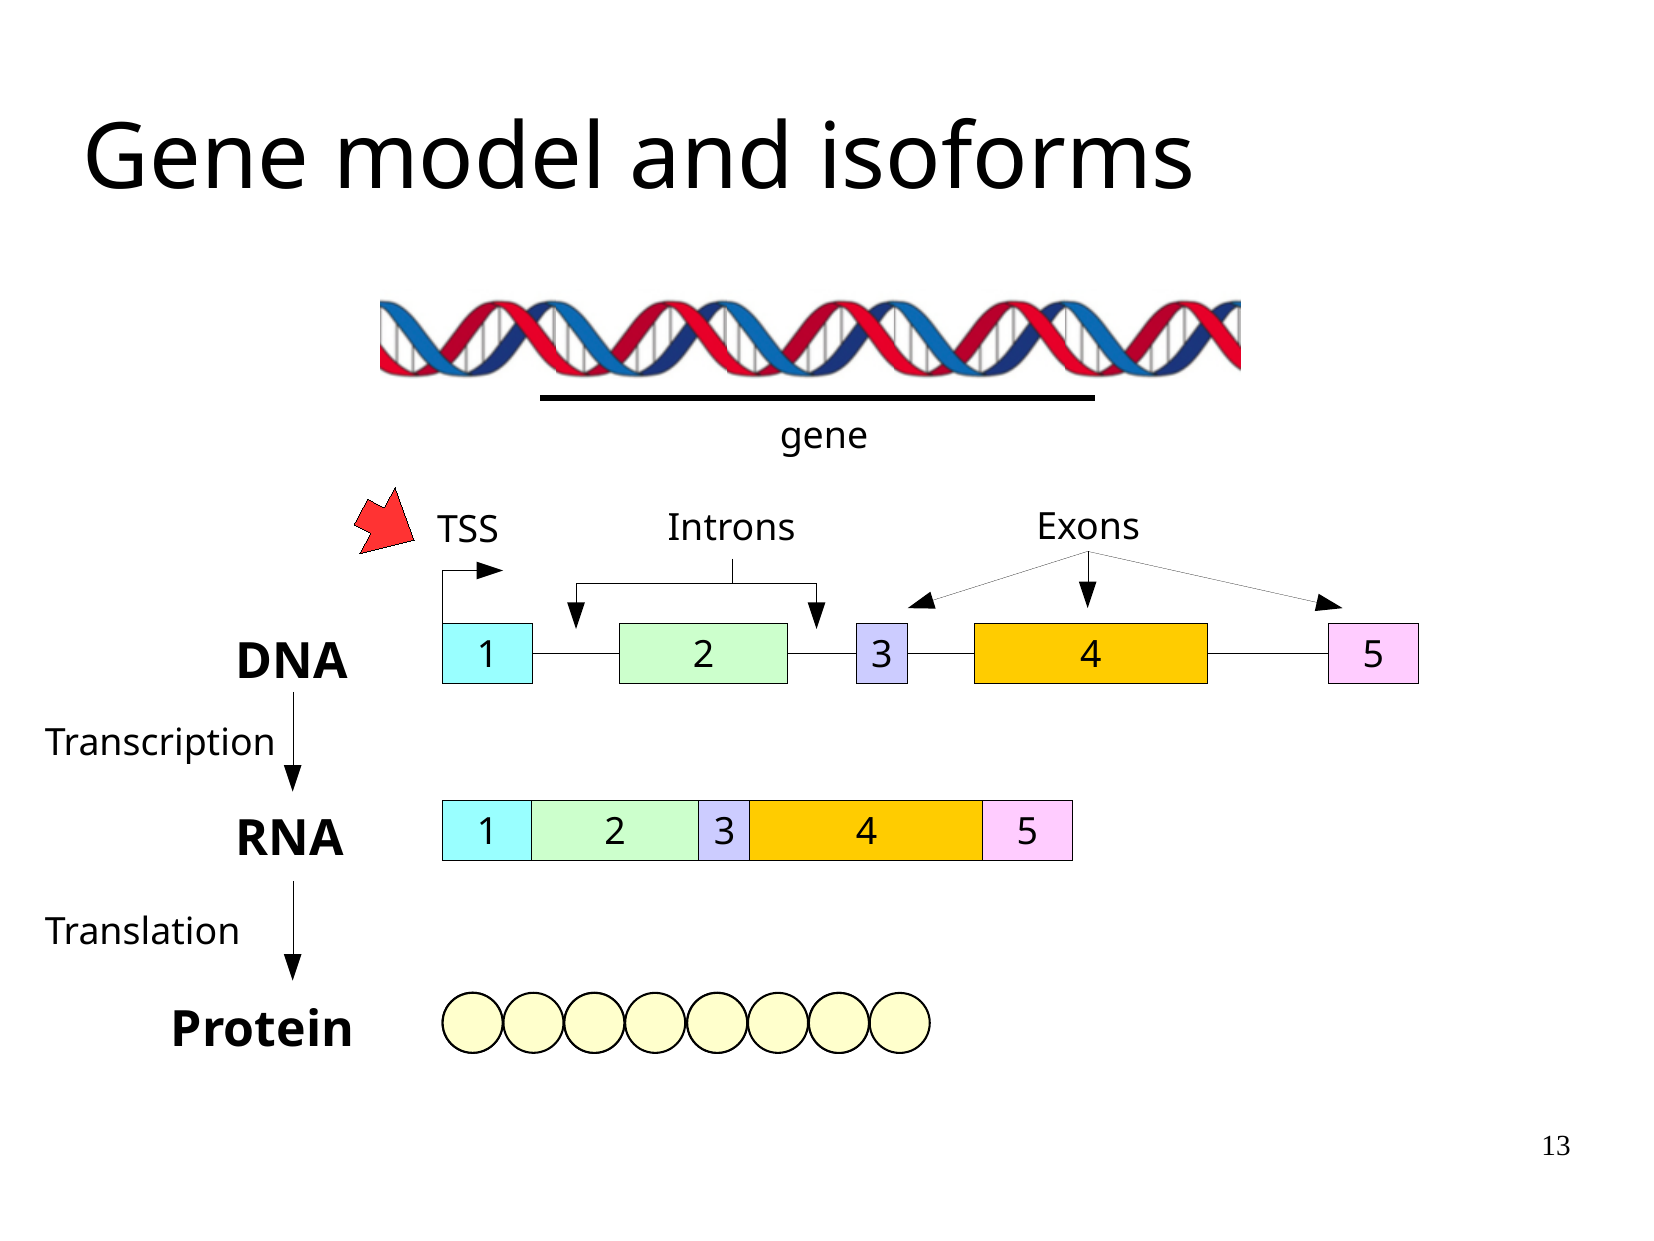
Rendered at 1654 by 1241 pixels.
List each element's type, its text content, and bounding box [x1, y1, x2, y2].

text_box TSS [422, 495, 516, 557]
picture [380, 289, 1241, 379]
text_box RNA [220, 794, 349, 871]
text_box 4 [749, 800, 982, 861]
text_box Translation [30, 897, 231, 958]
text_box 2 [531, 800, 698, 861]
text_box 4 [974, 623, 1208, 684]
text_box [687, 992, 930, 1053]
title Gene model and isoforms [82, 49, 1571, 257]
text_box gene [765, 401, 873, 462]
text_box Introns [652, 493, 794, 554]
text_box Protein [156, 985, 342, 1062]
text_box [442, 992, 686, 1053]
text_box 2 [619, 623, 788, 684]
text_box DNA [220, 617, 354, 693]
text_box 3 [856, 623, 908, 684]
text_box 1 [442, 800, 531, 861]
text_box Exons [1021, 492, 1147, 553]
text_box Transcription [30, 708, 263, 769]
text_box 3 [698, 800, 749, 861]
text_box 1 [442, 623, 533, 684]
text_box 5 [982, 800, 1073, 861]
text_box [354, 487, 415, 554]
text_box 5 [1328, 623, 1419, 684]
